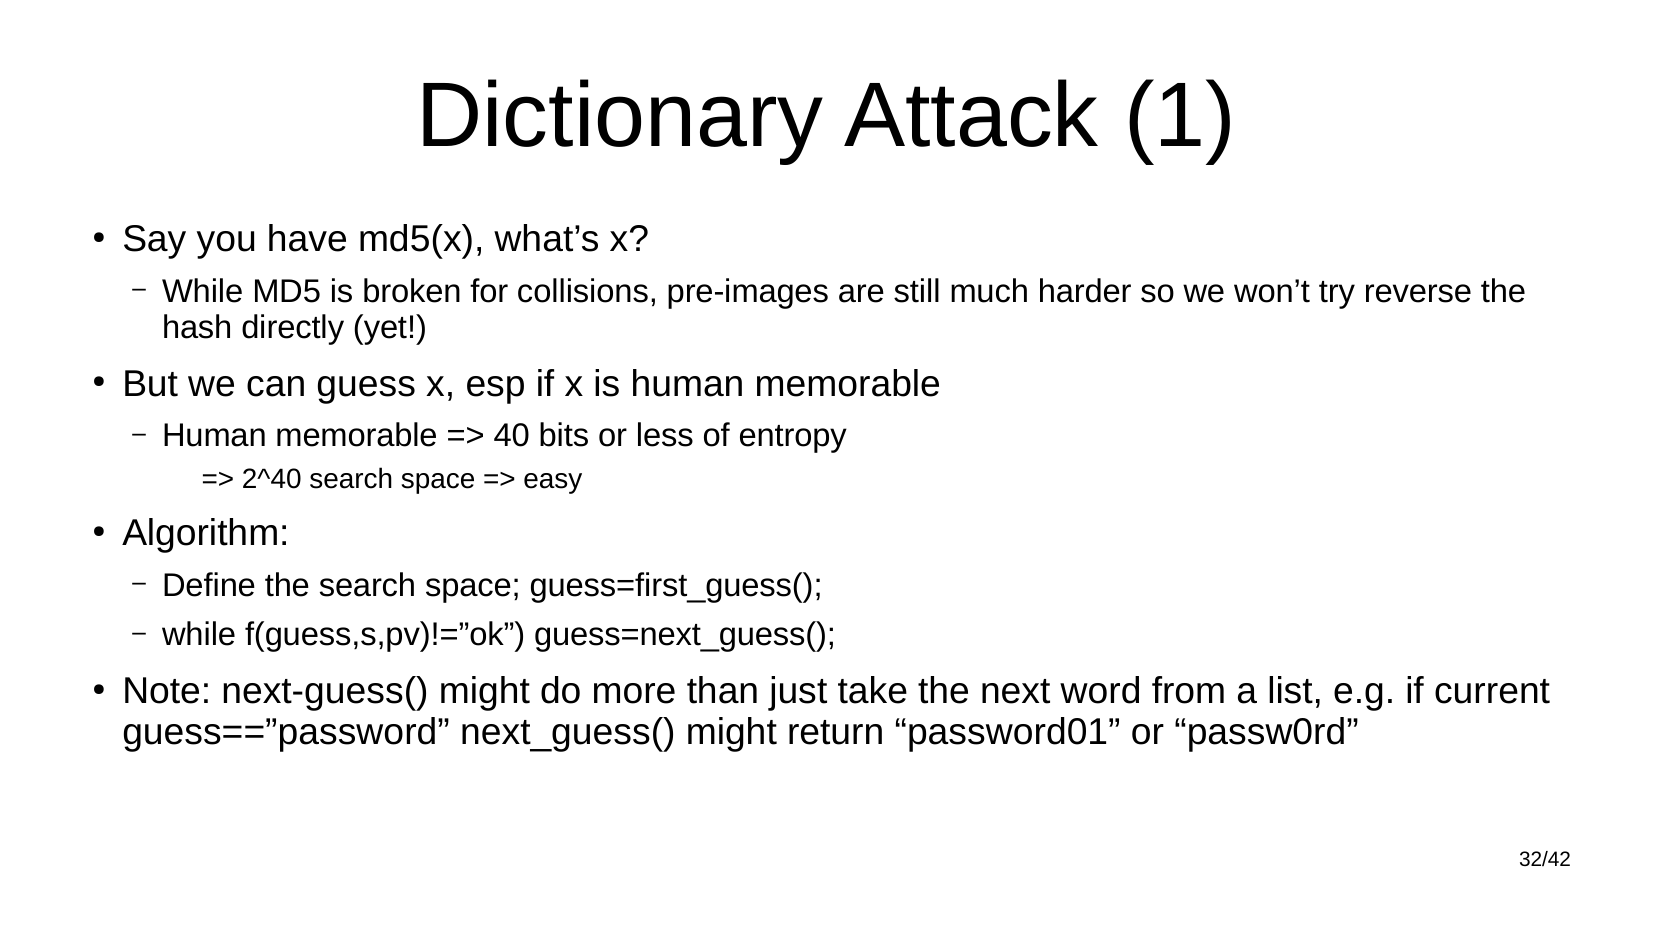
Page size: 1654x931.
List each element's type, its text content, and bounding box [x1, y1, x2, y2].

list Say you have md5(x), what’s x? While MD5 is broken for collisions, pre-images are still much harder so we won’t try reverse the hash directly (yet!) But we can guess x, esp if x is human memorable Human memorable => 40 bits or less of entropy => 2^40 search space => easy Algorithm: Define the search space; guess=first_guess(); while f(guess,s,pv)!=”ok”) guess=next_guess(); Note: next-guess() might do more than just take the next word from a list, e.g. if current guess==”password” next_guess() might return “password01” or “passw0rd” [82, 217, 1571, 758]
title Dictionary Attack (1) [82, 37, 1571, 193]
